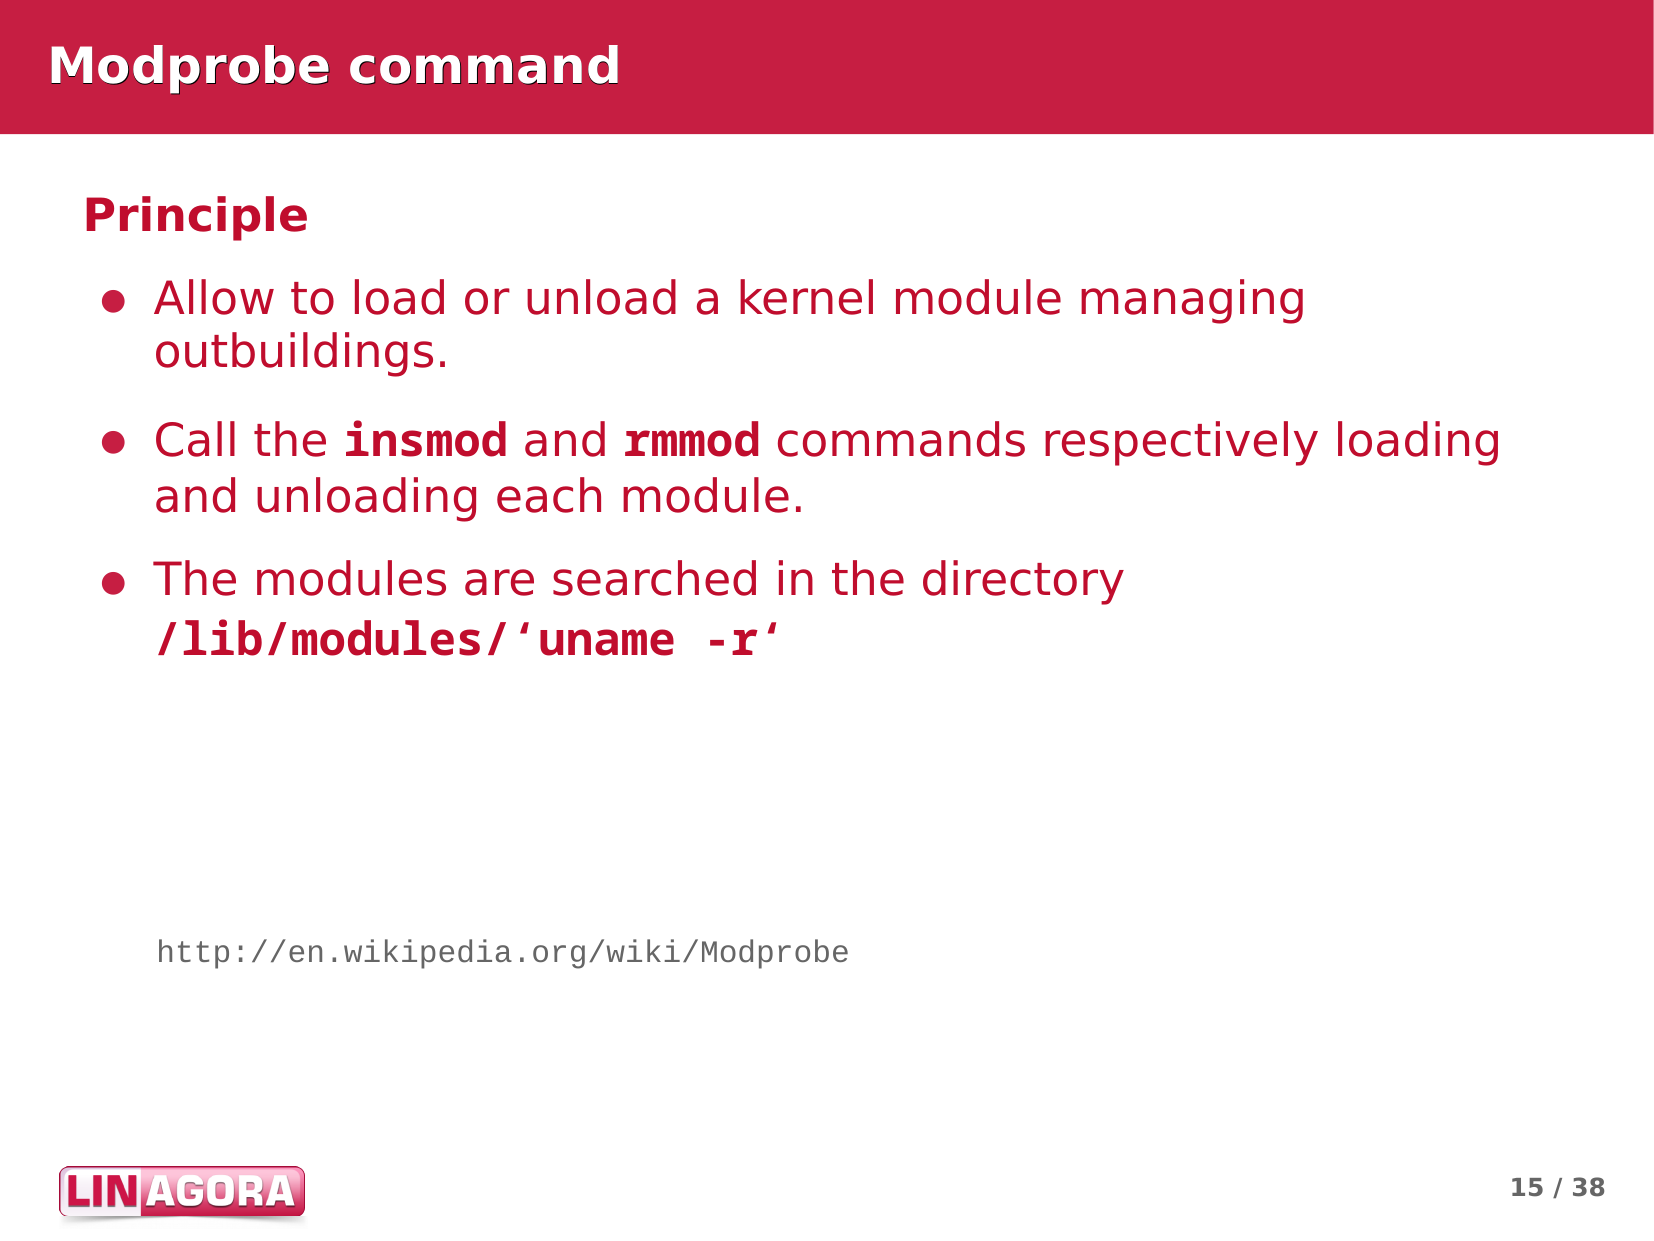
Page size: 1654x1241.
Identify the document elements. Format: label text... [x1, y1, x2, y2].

text_box http://en.wikipedia.org/wiki/Modprobe [141, 928, 1512, 981]
picture [59, 1166, 308, 1229]
title Modprobe command [47, 7, 1624, 126]
list Principle Allow to load or unload a kernel module managing outbuildings. Call the insmod and rmmod commands respectively loading and unloading each module. The modules are searched in the directory /lib/modules/‘uname -r‘ [82, 188, 1571, 1134]
